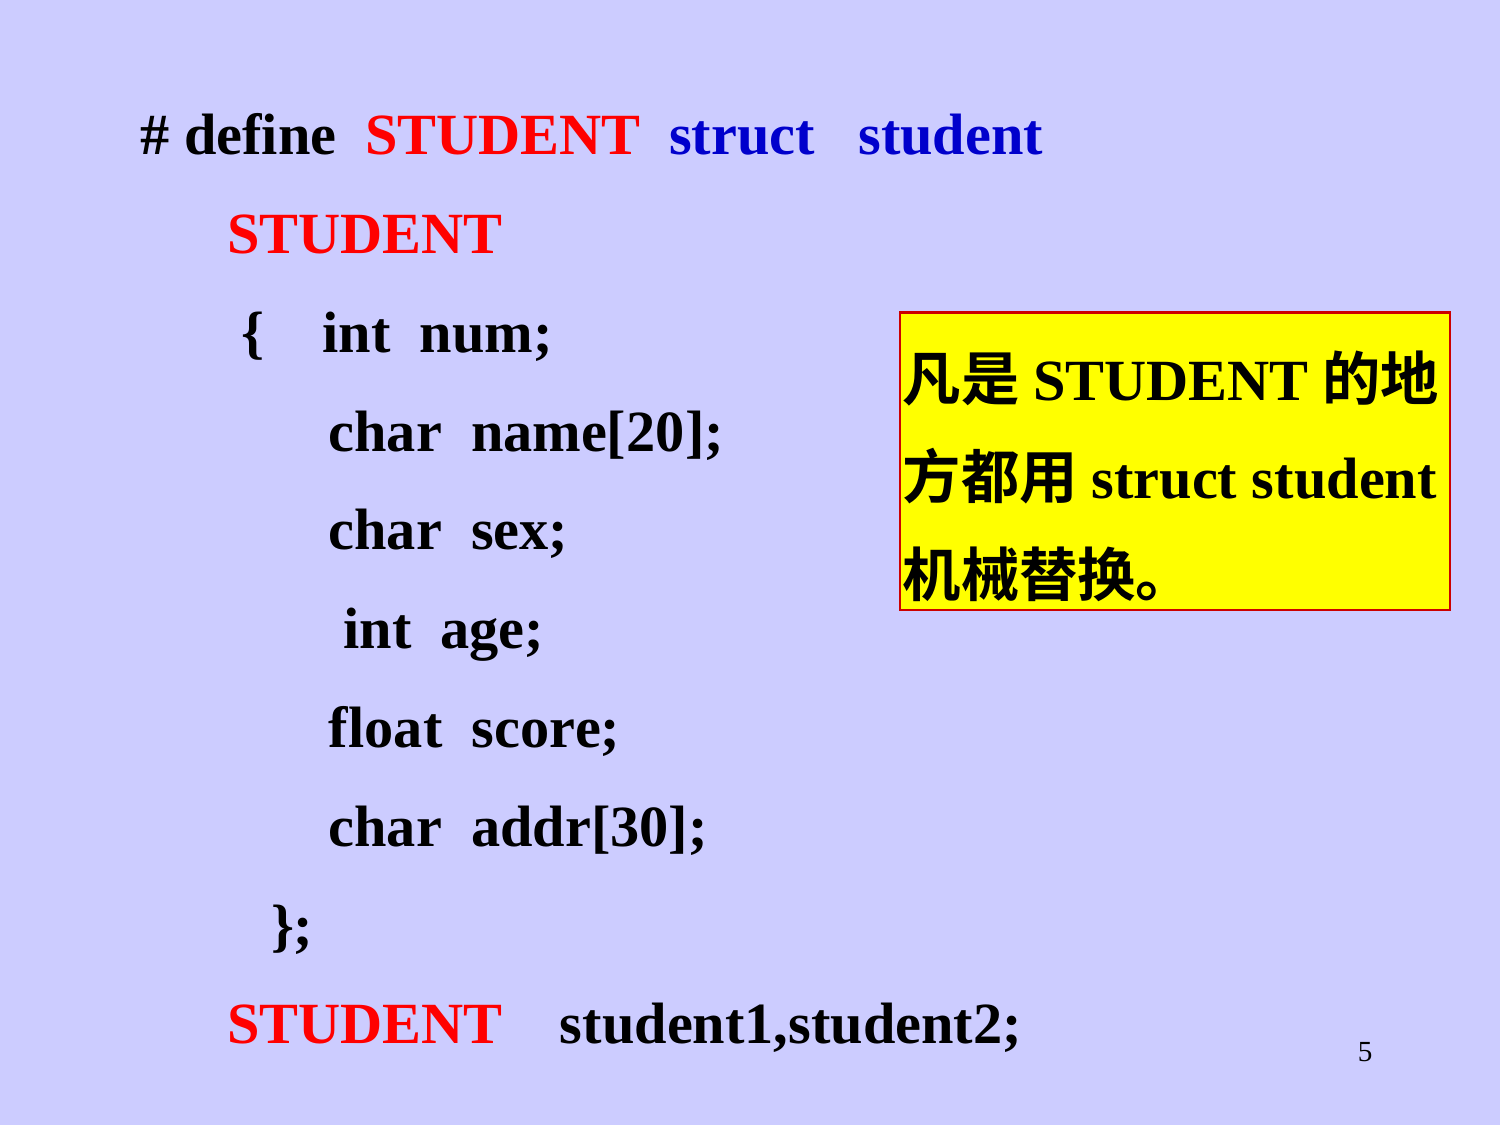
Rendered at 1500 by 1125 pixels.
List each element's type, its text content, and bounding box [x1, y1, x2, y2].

text_box 凡是STUDENT的地方都用struct student 机械替换。 [899, 312, 1450, 611]
text_box # define STUDENT struct student STUDENT { int num; char name[20]; char sex; int age; float score; char addr[30]; }; STUDENT student1,student2; [137, 87, 1363, 1058]
text_box <编号> [1074, 1025, 1388, 1101]
